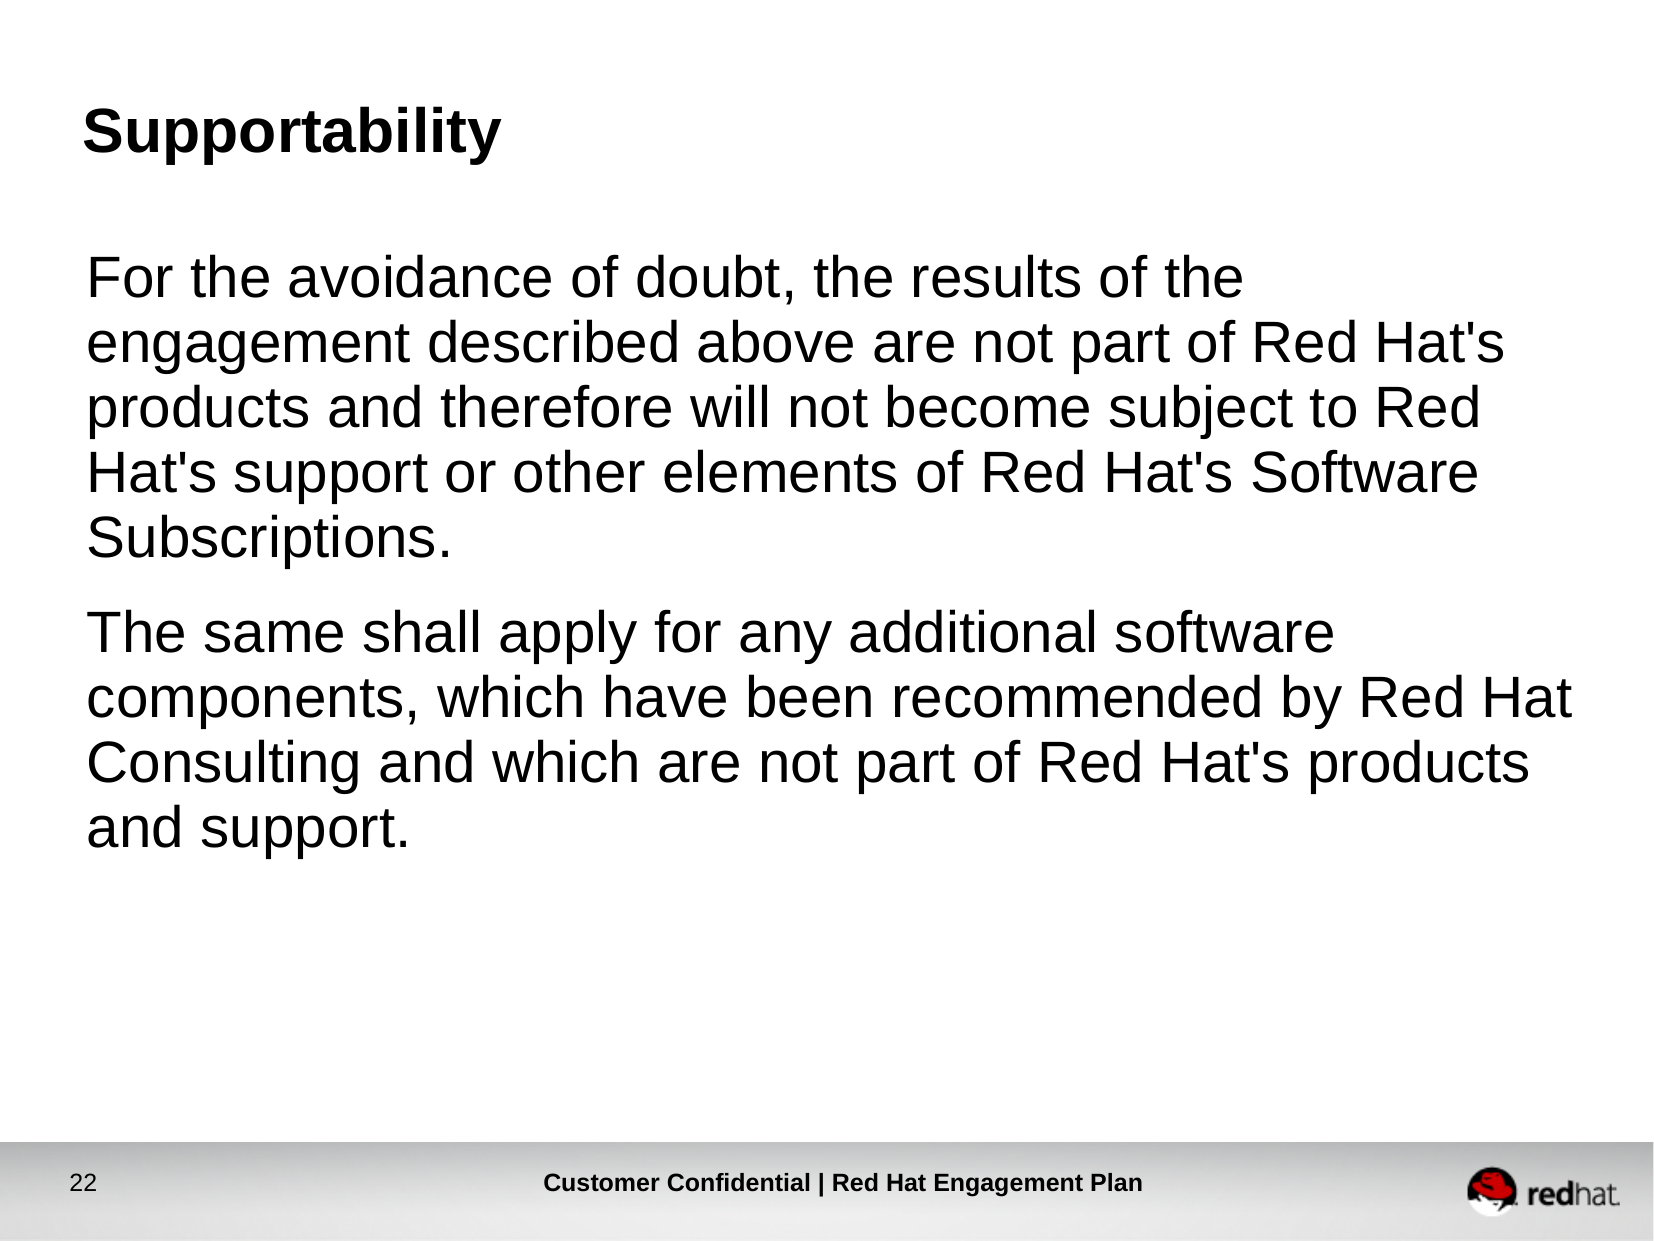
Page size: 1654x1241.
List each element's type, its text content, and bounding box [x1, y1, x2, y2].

picture [0, 1142, 1654, 1241]
title Supportability [82, 37, 1571, 226]
list For the avoidance of doubt, the results of the engagement described above are not part of Red Hat's products and therefore will not become subject to Red Hat's support or other elements of Red Hat's Software Subscriptions. The same shall apply for any additional software components, which have been recommended by Red Hat Consulting and which are not part of Red Hat's products and support. [86, 244, 1576, 1039]
